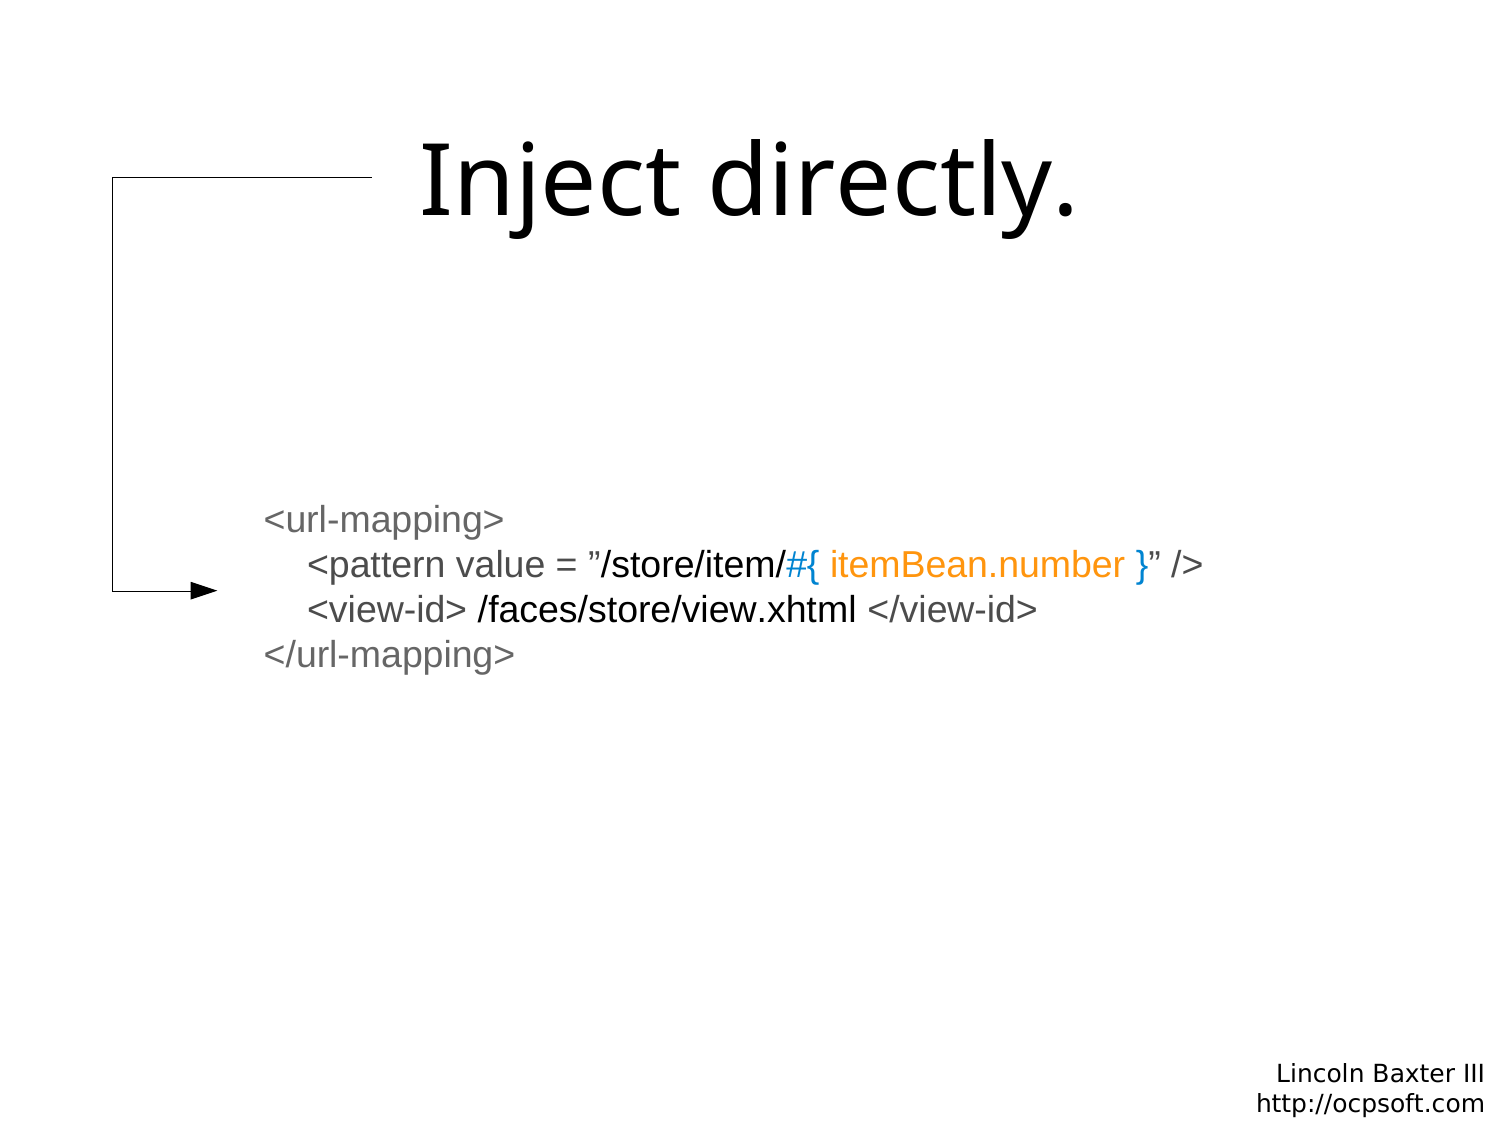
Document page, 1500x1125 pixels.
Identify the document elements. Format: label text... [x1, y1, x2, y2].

text_box <url-mapping> <pattern value = ”/store/item/#{ itemBean.number }” /> <view-id> /faces/store/view.xhtml </view-id> </url-mapping> [217, 487, 1351, 694]
title Inject directly. [75, 107, 1425, 243]
